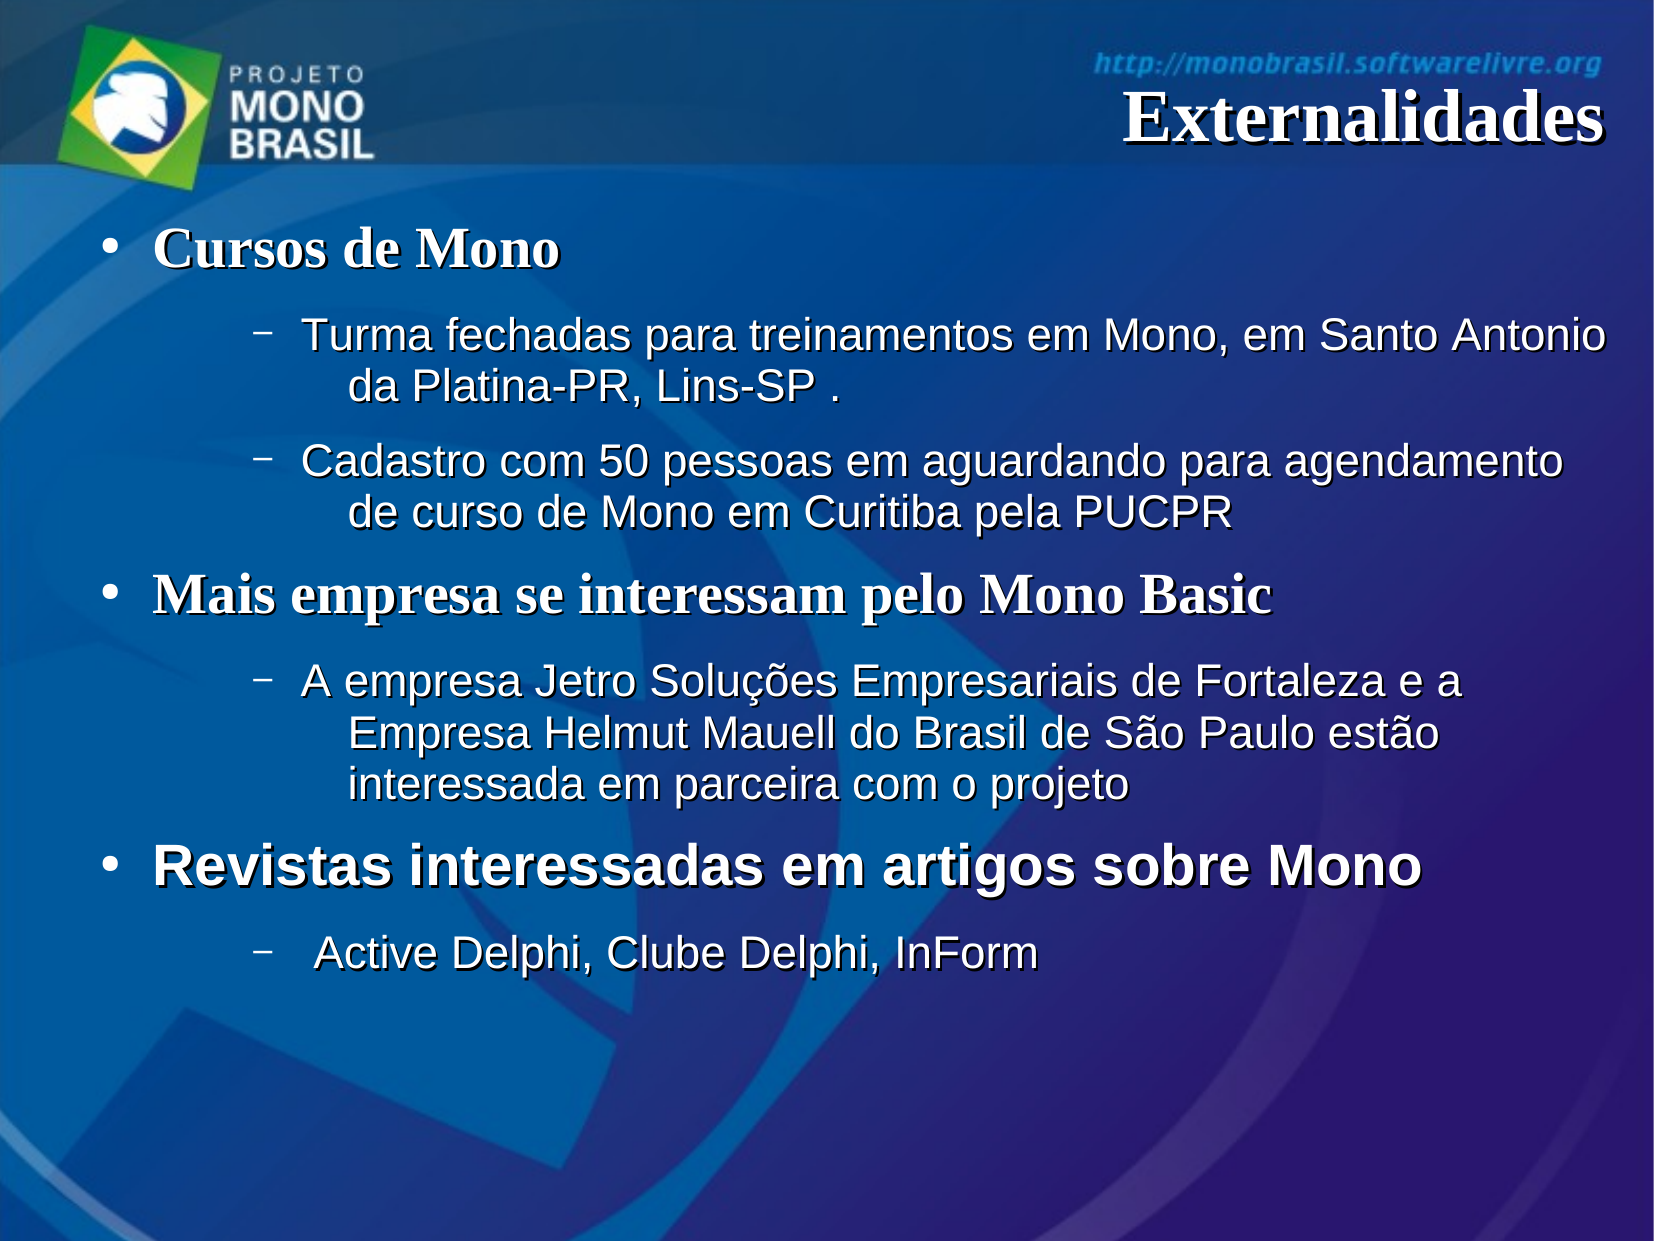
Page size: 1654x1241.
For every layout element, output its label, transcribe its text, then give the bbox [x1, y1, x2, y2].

list Cursos de Mono Turma fechadas para treinamentos em Mono, em Santo Antonio da Platina-PR, Lins-SP . Cadastro com 50 pessoas em aguardando para agendamento de curso de Mono em Curitiba pela PUCPR Mais empresa se interessam pelo Mono Basic A empresa Jetro Soluções Empresariais de Fortaleza e a Empresa Helmut Mauell do Brasil de São Paulo estão interessada em parceira com o projeto Revistas interessadas em artigos sobre Mono Active Delphi, Clube Delphi, InForm [64, 214, 1627, 1001]
title Externalidades [222, 43, 1606, 191]
picture [0, 0, 1654, 1241]
